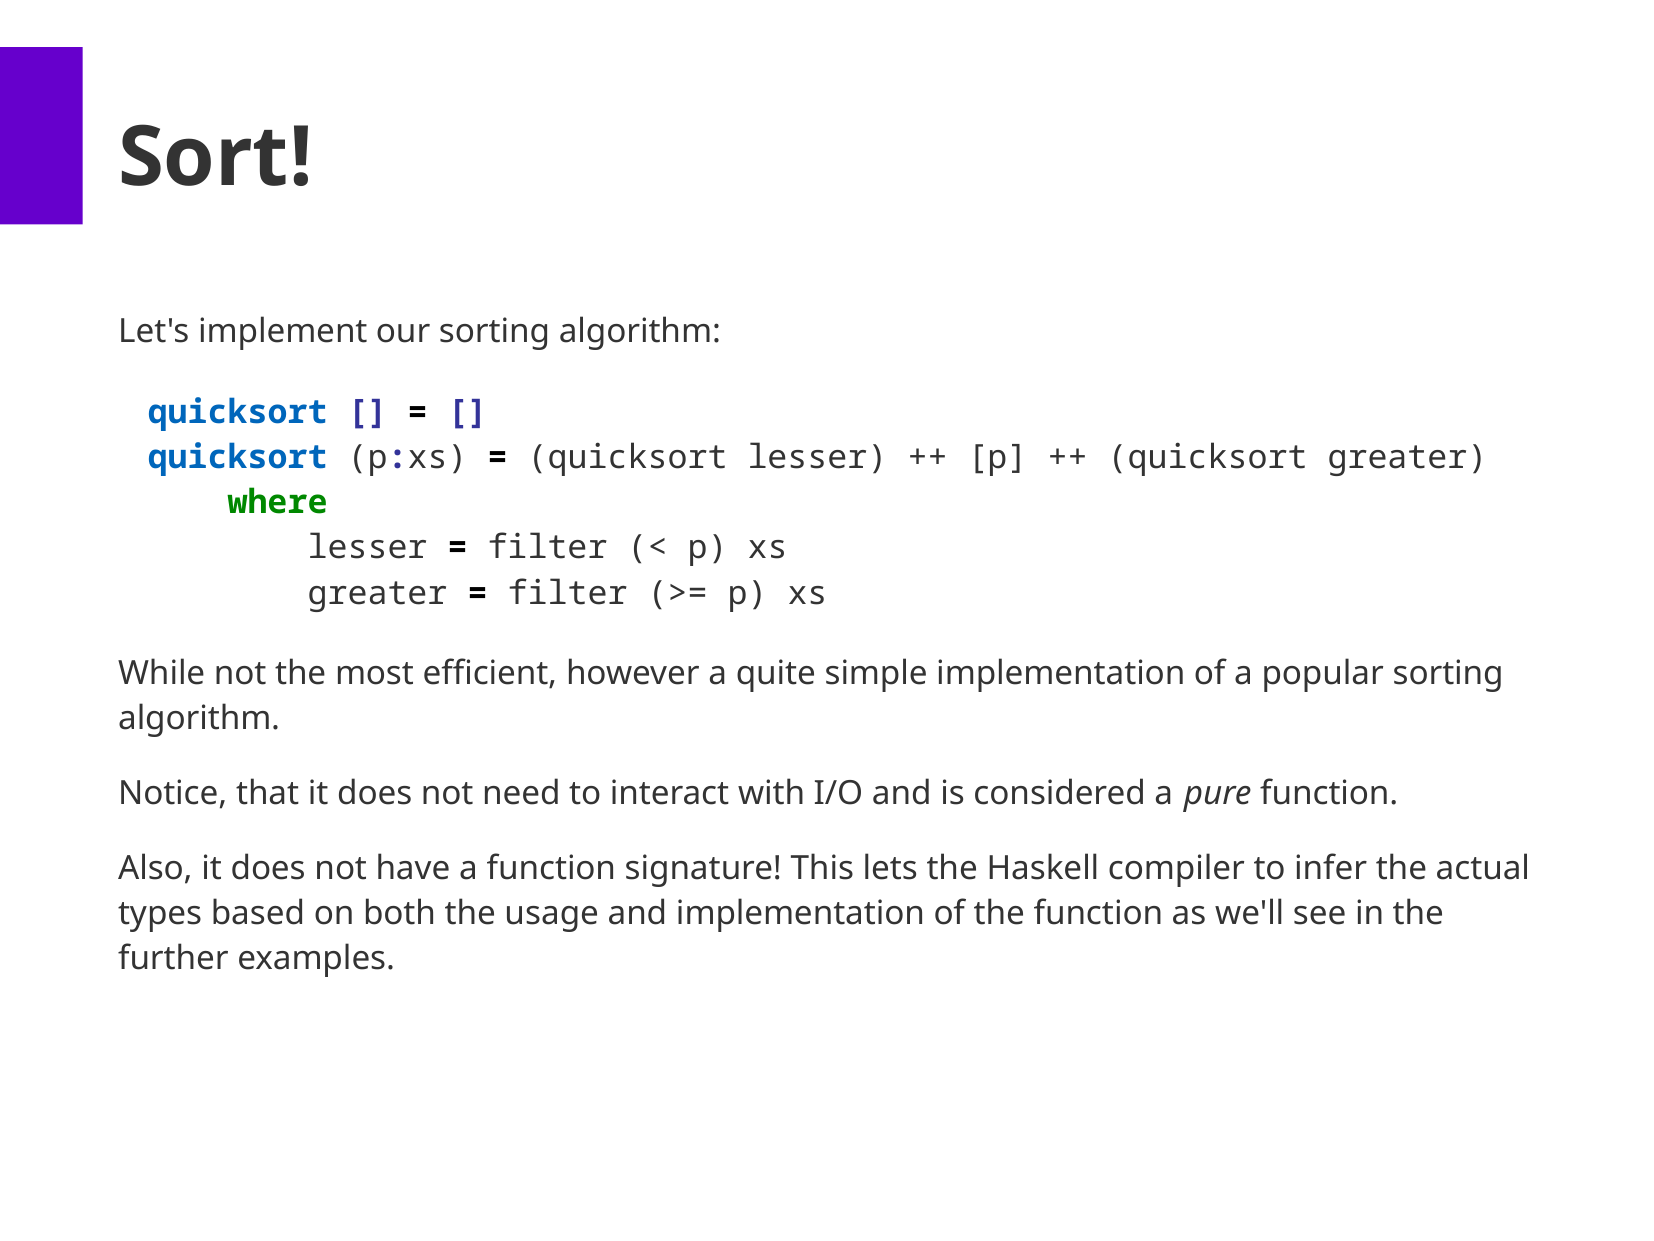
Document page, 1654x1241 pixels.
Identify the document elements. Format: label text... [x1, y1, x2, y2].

list Let's implement our sorting algorithm: quicksort [] = [] quicksort (p:xs) = (quicksort lesser) ++ [p] ++ (quicksort greater) where lesser = filter (< p) xs greater = filter (>= p) xs While not the most efficient, however a quite simple implementation of a popular sorting algorithm. Notice, that it does not need to interact with I/O and is considered a pure function. Also, it does not have a function signature! This lets the Haskell compiler to infer the actual types based on both the usage and implementation of the function as we'll see in the further examples. [118, 307, 1536, 1074]
title Sort! [118, 49, 1571, 257]
